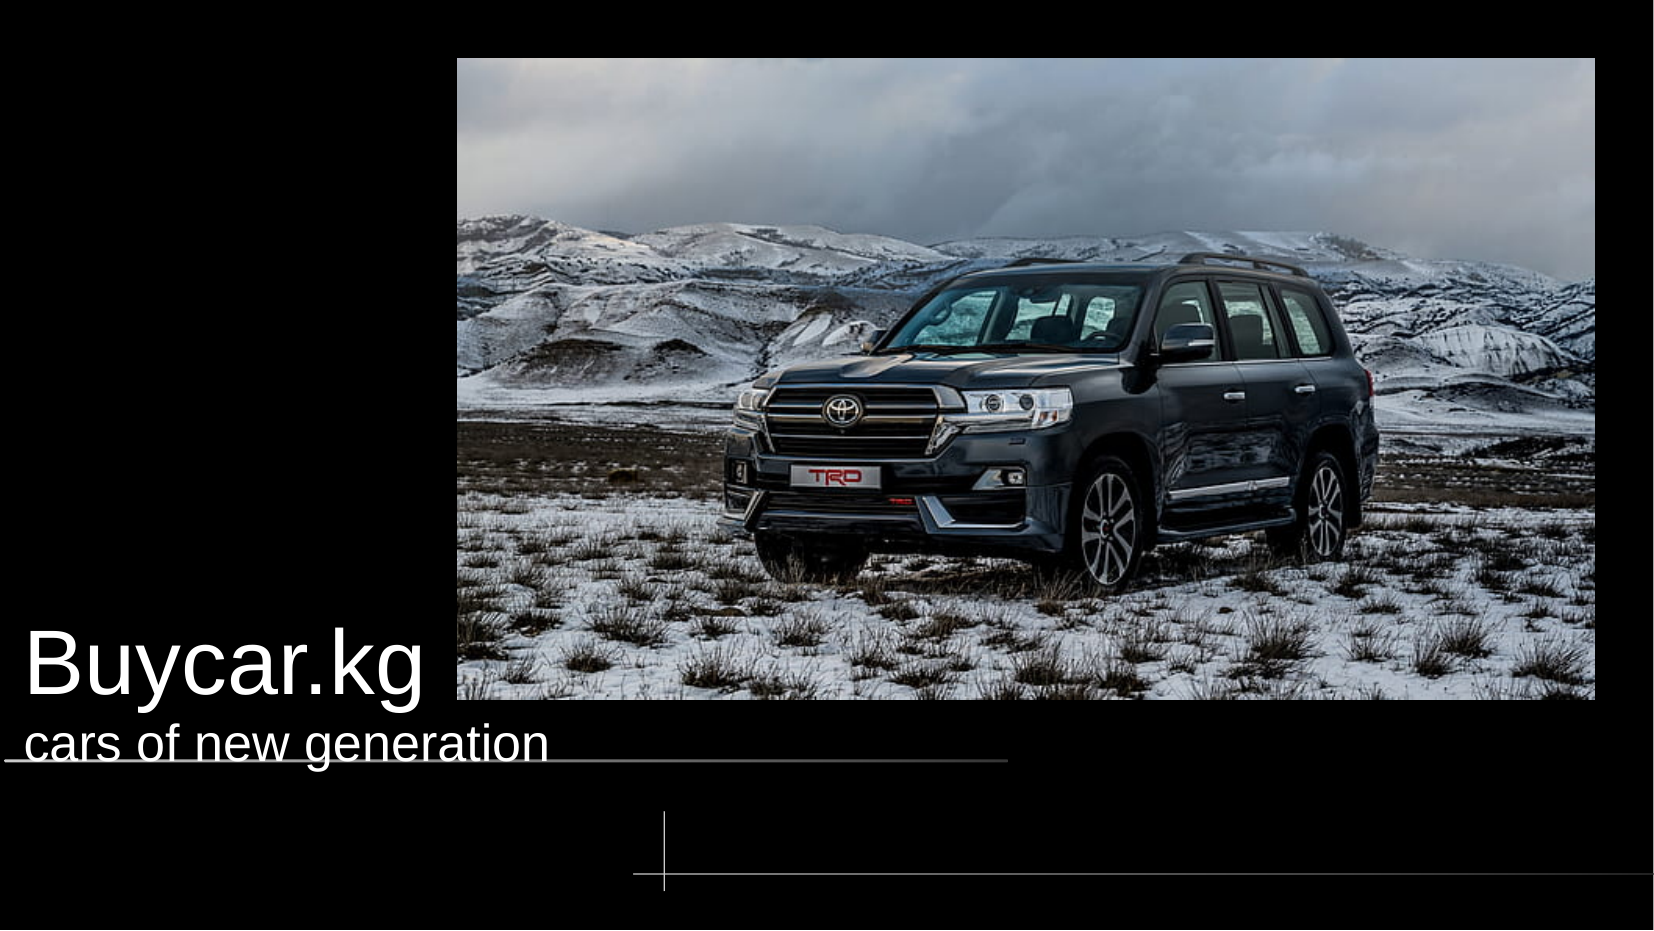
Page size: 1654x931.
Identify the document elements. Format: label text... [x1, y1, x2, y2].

picture [457, 58, 1595, 700]
title Buycar.kg cars of new generation [23, 611, 1501, 773]
